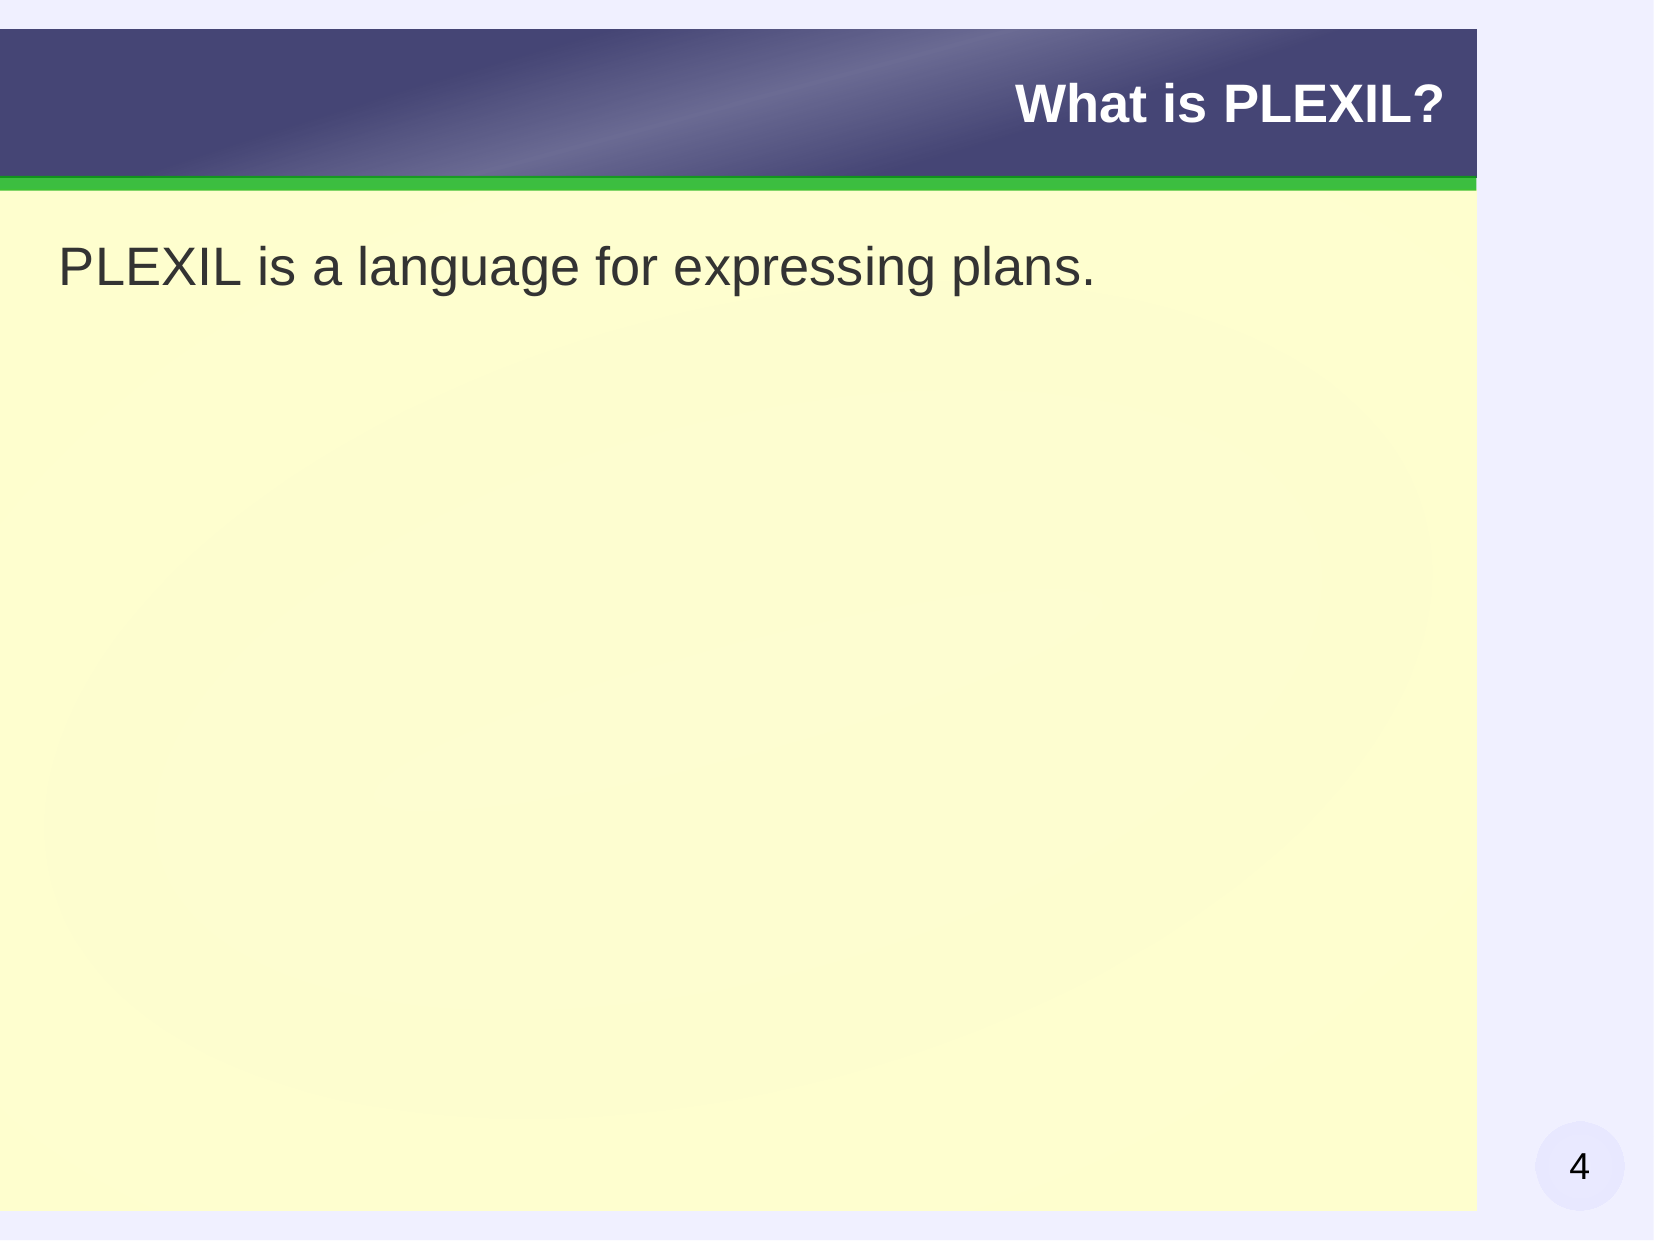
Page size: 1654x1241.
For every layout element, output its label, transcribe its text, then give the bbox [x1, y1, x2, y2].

list PLEXIL is a language for expressing plans. [59, 236, 1418, 1182]
title What is PLEXIL? [29, 59, 1447, 148]
